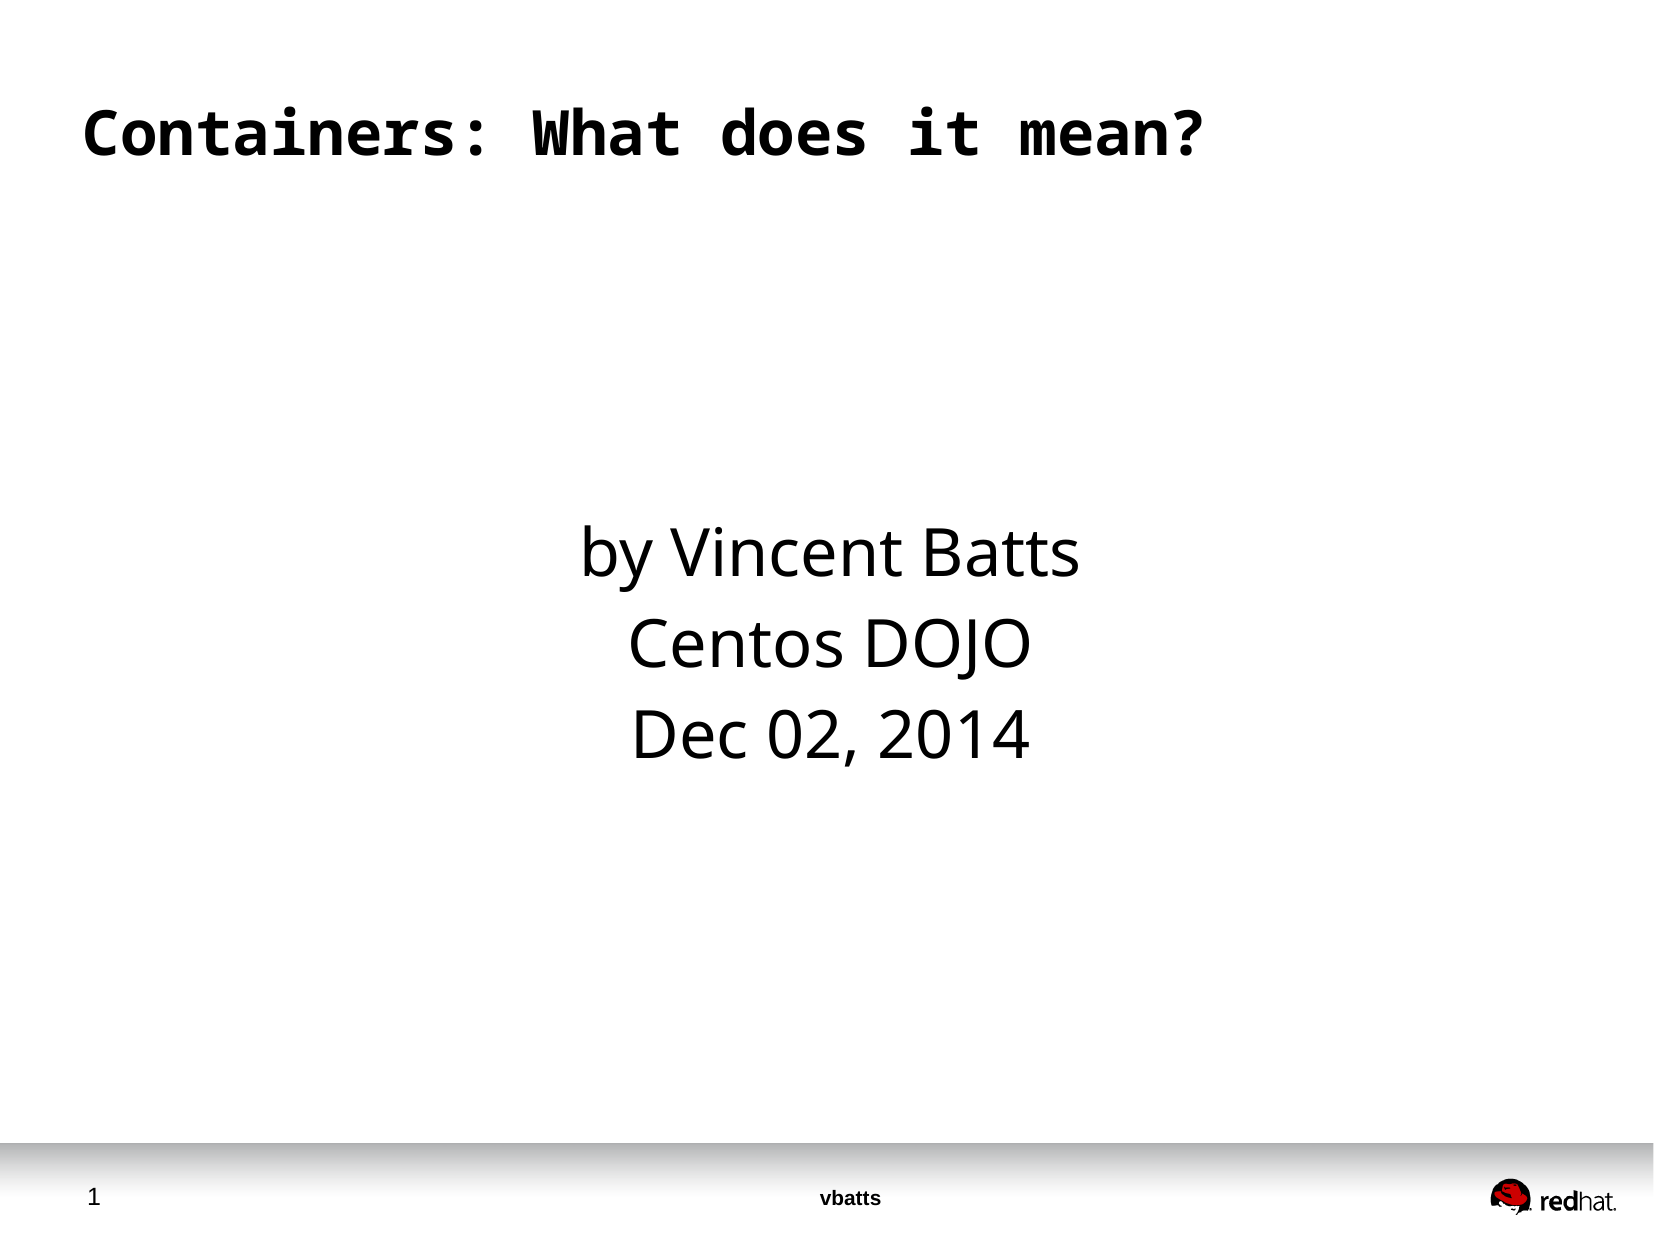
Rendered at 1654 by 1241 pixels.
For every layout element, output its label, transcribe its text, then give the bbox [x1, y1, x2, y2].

picture [0, 1143, 1654, 1241]
title Containers: What does it mean? [82, 37, 1571, 226]
subtitle by Vincent Batts Centos DOJO Dec 02, 2014 [86, 244, 1576, 1039]
